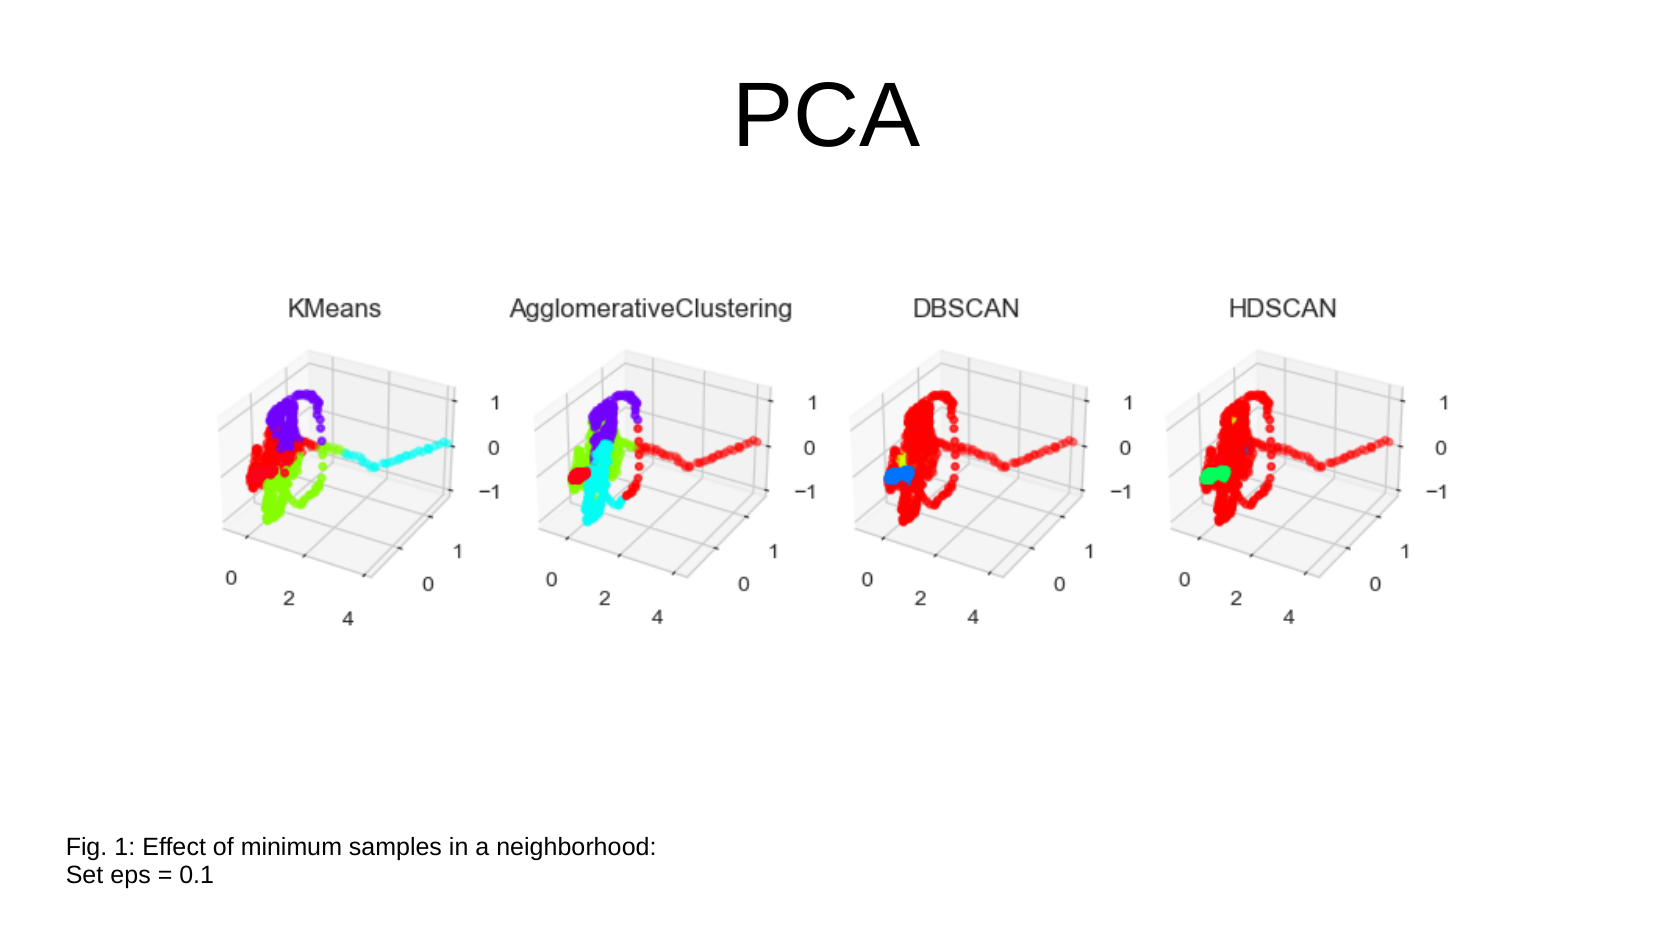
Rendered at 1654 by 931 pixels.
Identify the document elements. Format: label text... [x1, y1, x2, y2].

text_box Fig. 1: Effect of minimum samples in a neighborhood: Set eps = 0.1 [51, 825, 676, 901]
picture [188, 283, 1465, 646]
title PCA [82, 37, 1571, 193]
